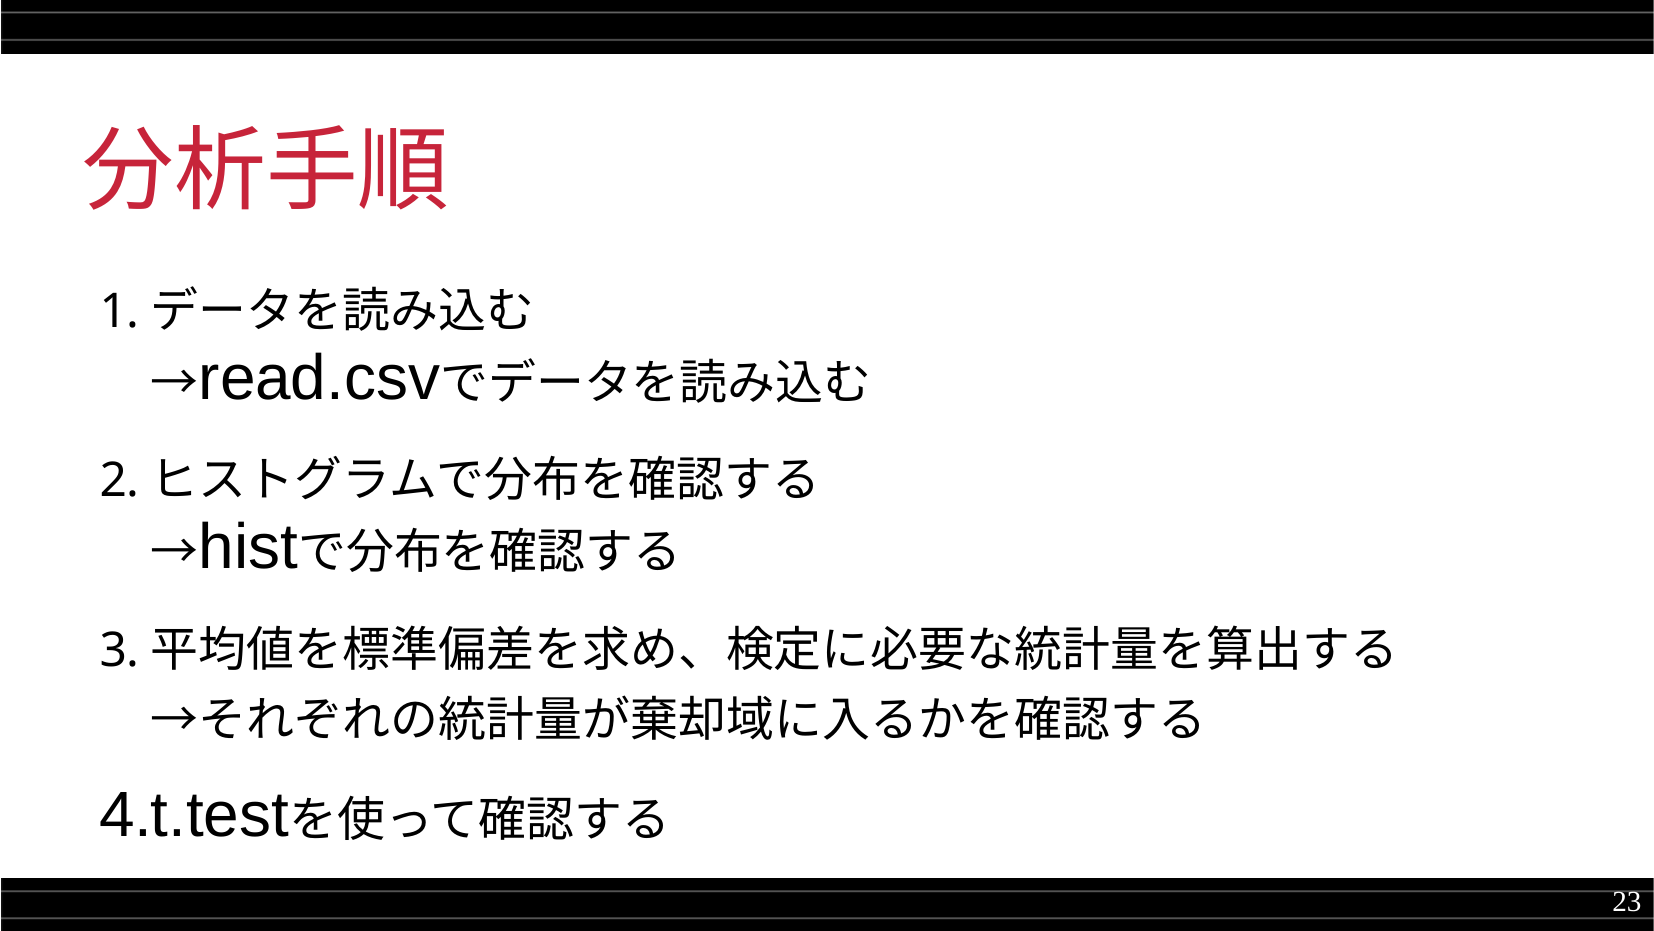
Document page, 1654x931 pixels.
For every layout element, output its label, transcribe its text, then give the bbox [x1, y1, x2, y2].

list データを読み込む →read.csvでデータを読み込む ヒストグラムで分布を確認する →histで分布を確認する 平均値を標準偏差を求め、検定に必要な統計量を算出する →それぞれの統計量が棄却域に入るかを確認する t.testを使って確認する [82, 271, 1571, 851]
title 分析手順 [82, 92, 1571, 249]
picture [1, 878, 1654, 931]
picture [1, 0, 1654, 54]
